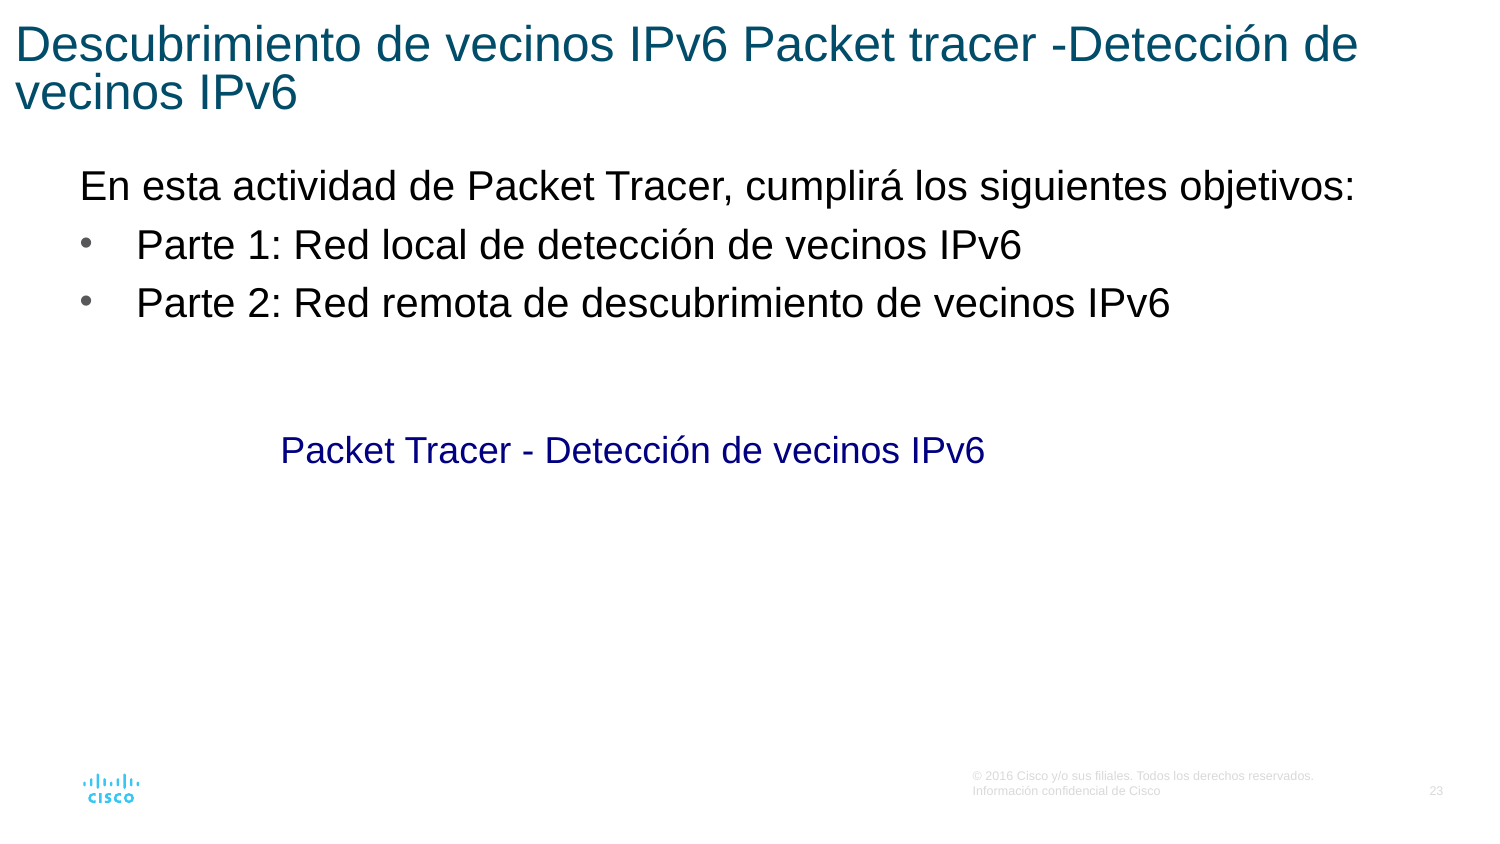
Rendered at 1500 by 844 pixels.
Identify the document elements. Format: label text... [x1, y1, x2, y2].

title Descubrimiento de vecinos IPv6 Packet tracer -Detección de vecinos IPv6 [0, 11, 1488, 132]
list En esta actividad de Packet Tracer, cumplirá los siguientes objetivos: Parte 1: Red local de detección de vecinos IPv6 Parte 2: Red remota de descubrimiento de vecinos IPv6 [64, 151, 1423, 656]
text_box Packet Tracer - Detección de vecinos IPv6 [265, 422, 1180, 498]
